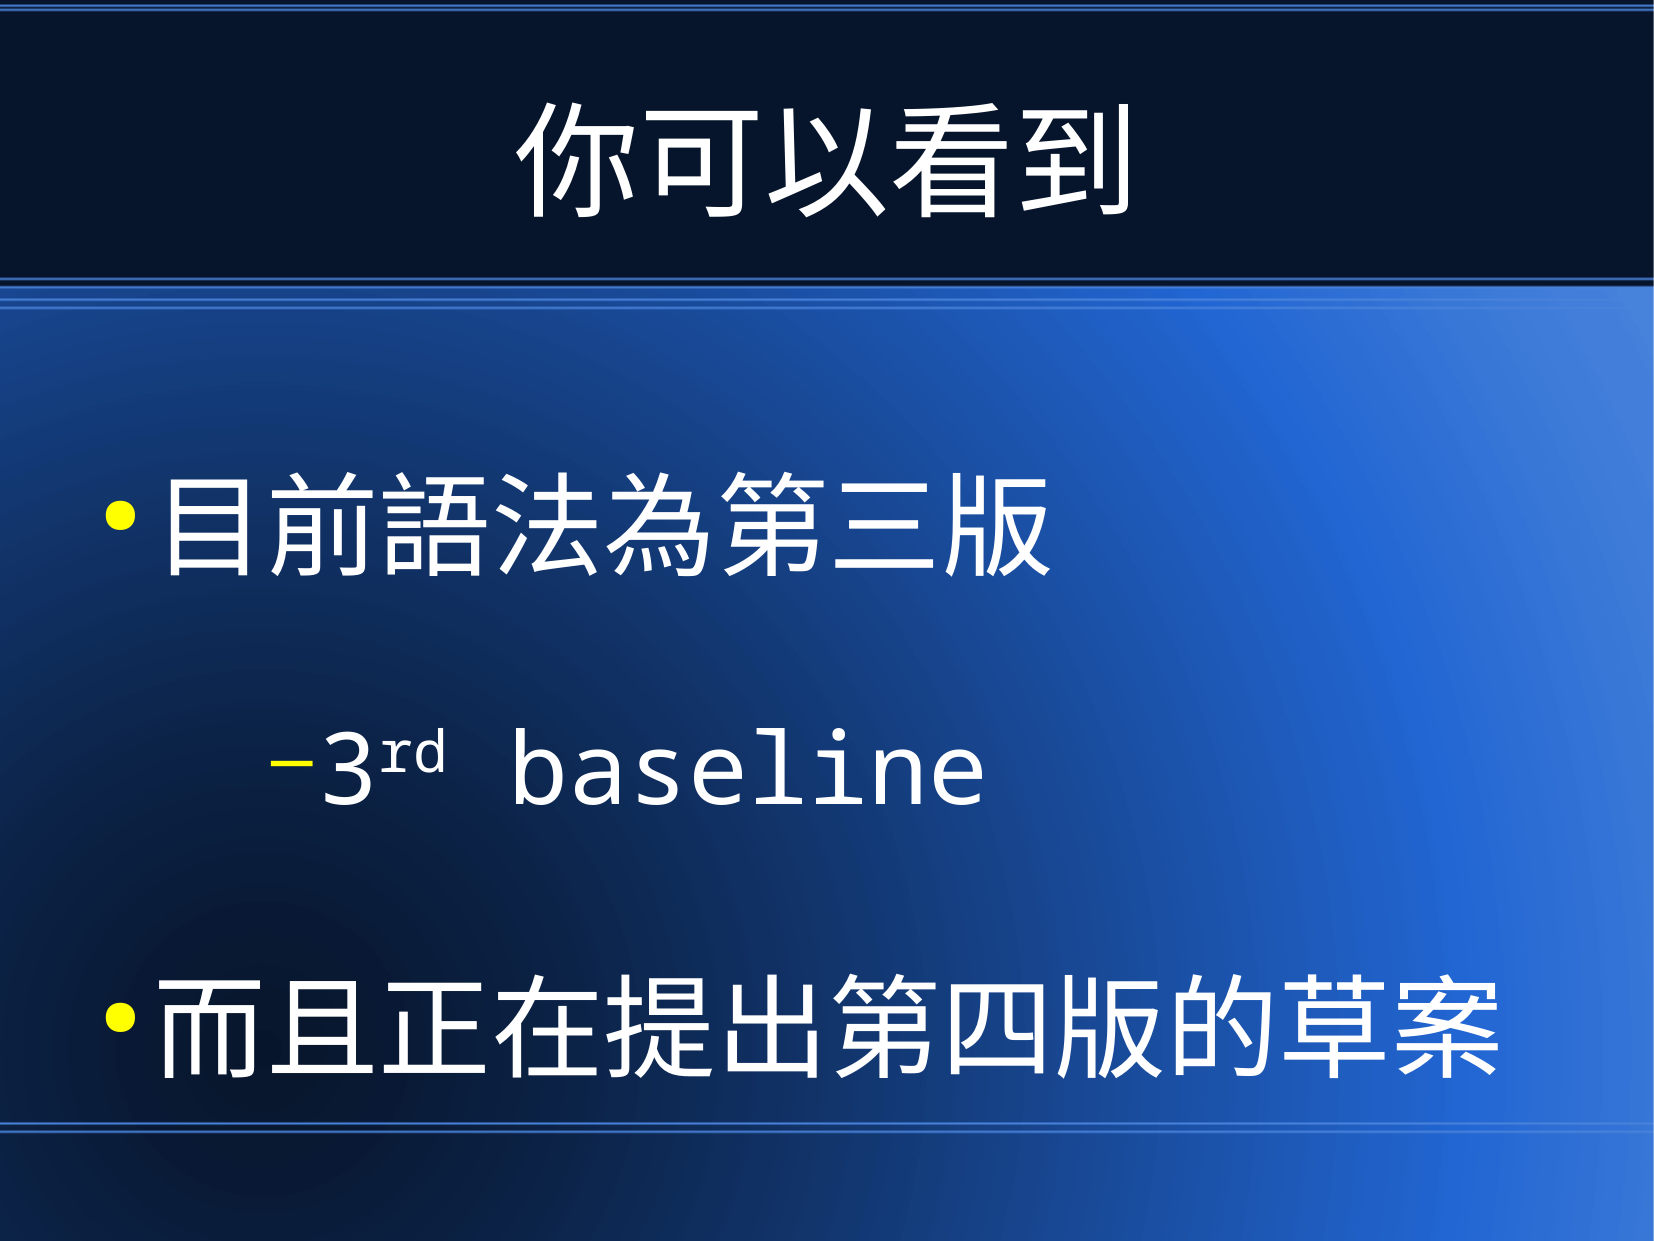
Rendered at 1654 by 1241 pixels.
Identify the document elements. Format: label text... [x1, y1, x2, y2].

title 你可以看到 [82, 49, 1571, 257]
list 目前語法為第三版 3rd baseline 而且正在提出第四版的草案 [82, 355, 1571, 1241]
picture [0, 0, 1654, 1241]
